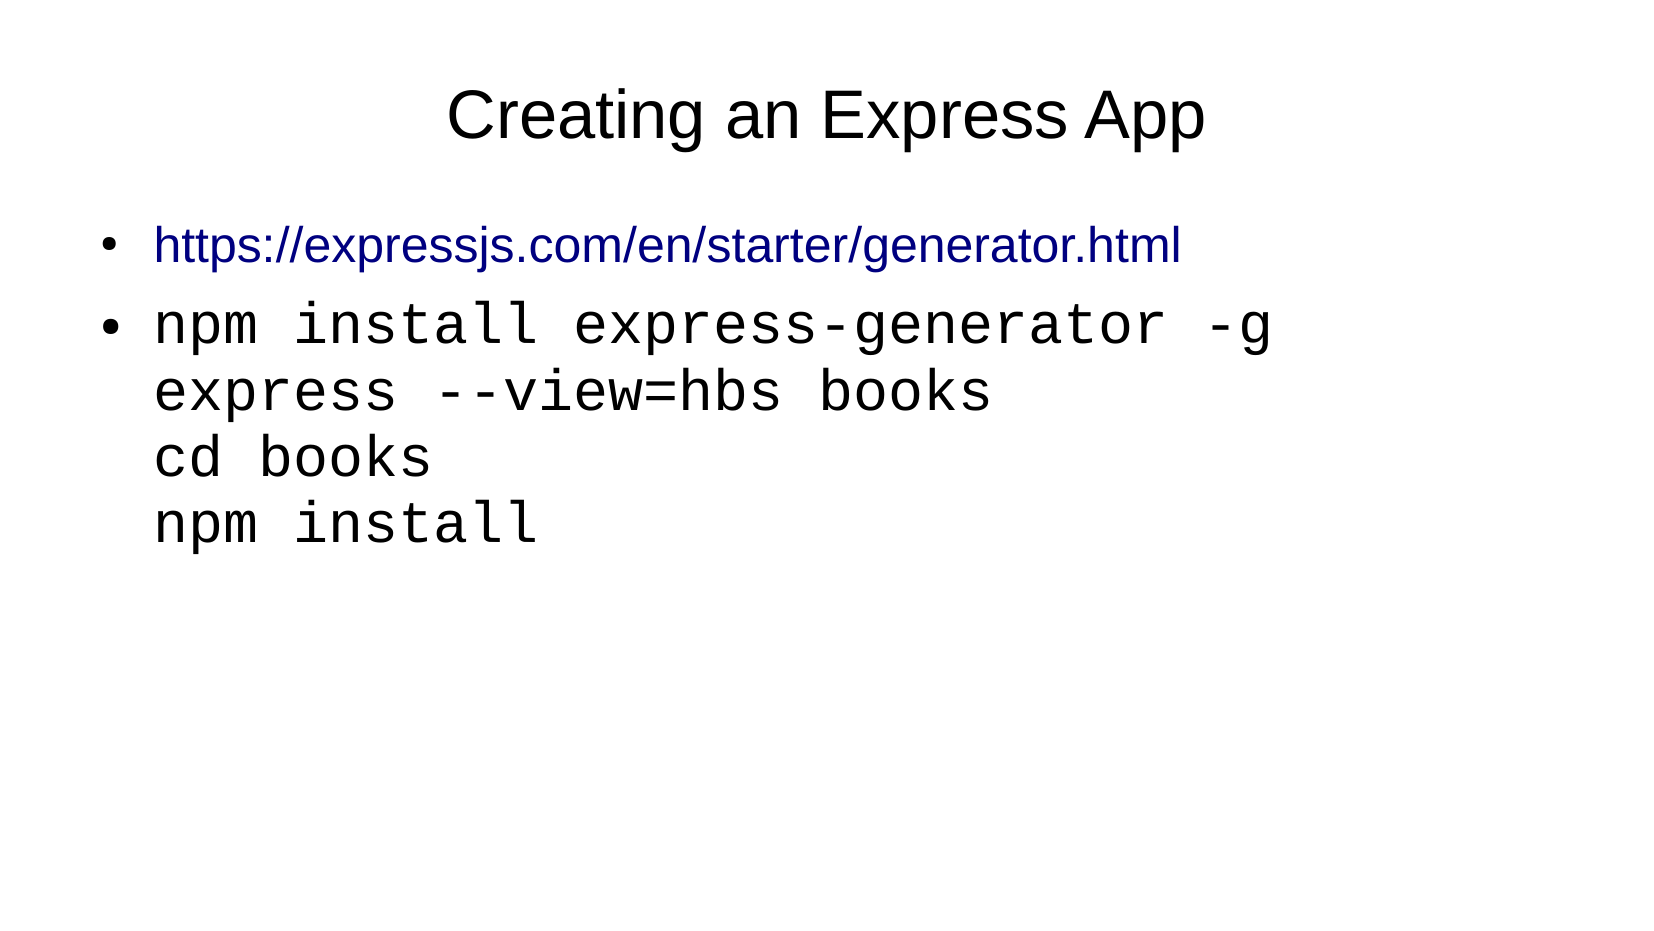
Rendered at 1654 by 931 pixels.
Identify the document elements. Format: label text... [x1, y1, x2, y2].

list https://expressjs.com/en/starter/generator.html npm install express-generator -g express --view=hbs books cd books npm install [82, 217, 1571, 758]
title Creating an Express App [82, 37, 1571, 193]
